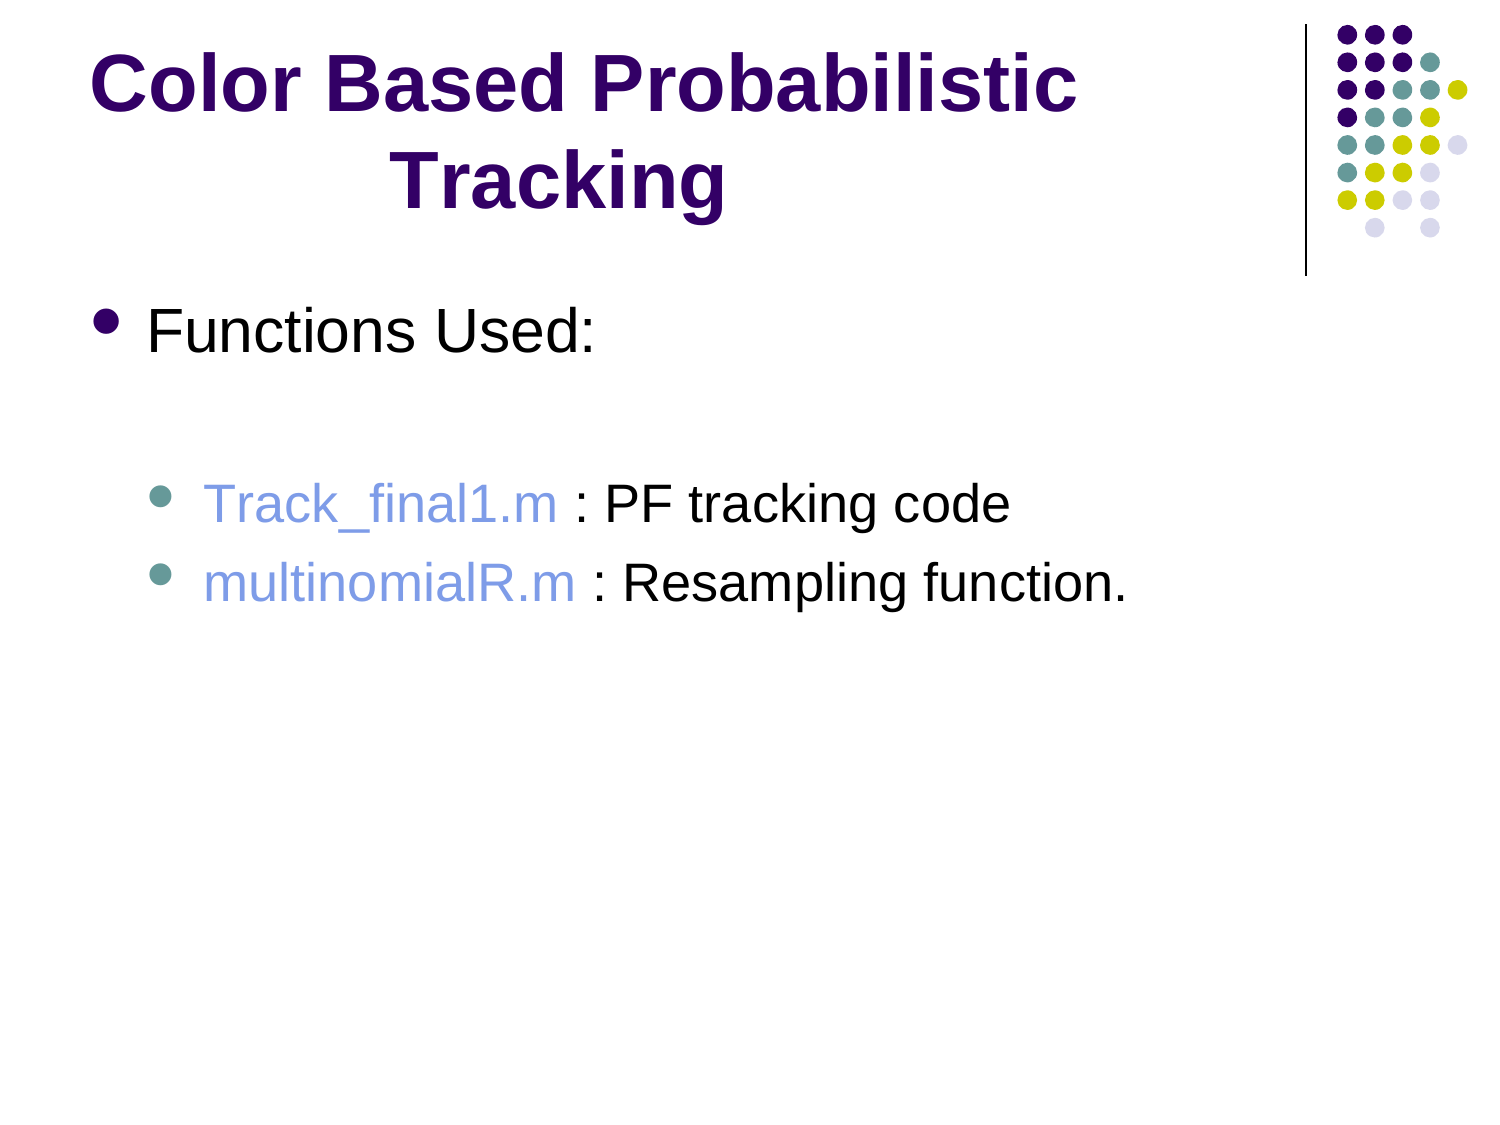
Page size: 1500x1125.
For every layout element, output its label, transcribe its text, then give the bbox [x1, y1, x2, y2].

list Functions Used: Track_final1.m : PF tracking code multinomialR.m : Resampling function. [75, 282, 1426, 1006]
title Color Based Probabilistic Tracking [74, 20, 1313, 233]
